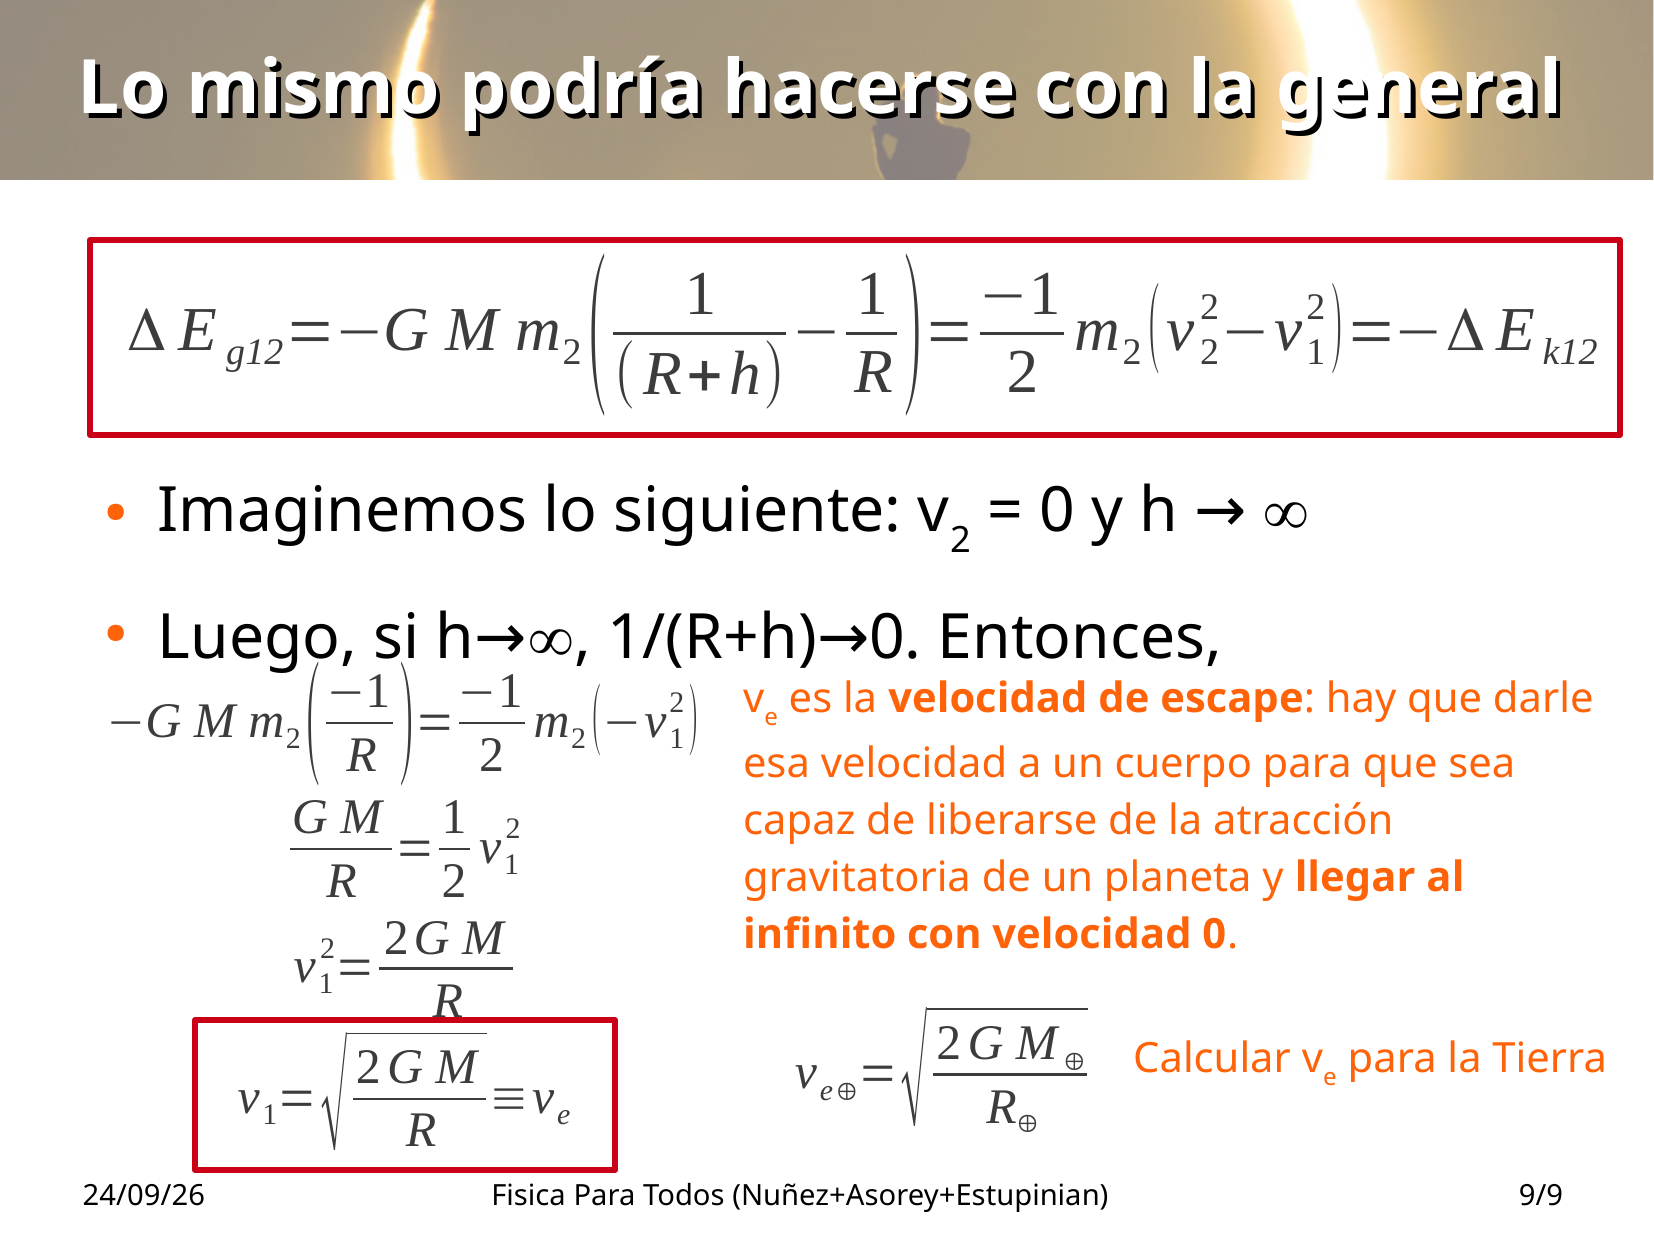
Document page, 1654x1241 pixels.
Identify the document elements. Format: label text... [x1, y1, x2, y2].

picture [0, 0, 1654, 180]
chart [787, 1005, 1096, 1135]
chart [100, 658, 706, 1216]
title Lo mismo podría hacerse con la general [75, 19, 1564, 151]
text_box ve es la velocidad de escape: hay que darle esa velocidad a un cuerpo para que sea capaz de liberarse de la atracción gravitatoria de un planeta y llegar al infinito con velocidad 0. [728, 660, 1636, 903]
list Imaginemos lo siguiente: v2 = 0 y h → ¥ Luego, si h→¥, 1/(R+h)→0. Entonces, [86, 465, 1576, 706]
text_box Calcular ve para la Tierra [1118, 1020, 1636, 1108]
chart [120, 250, 1605, 421]
